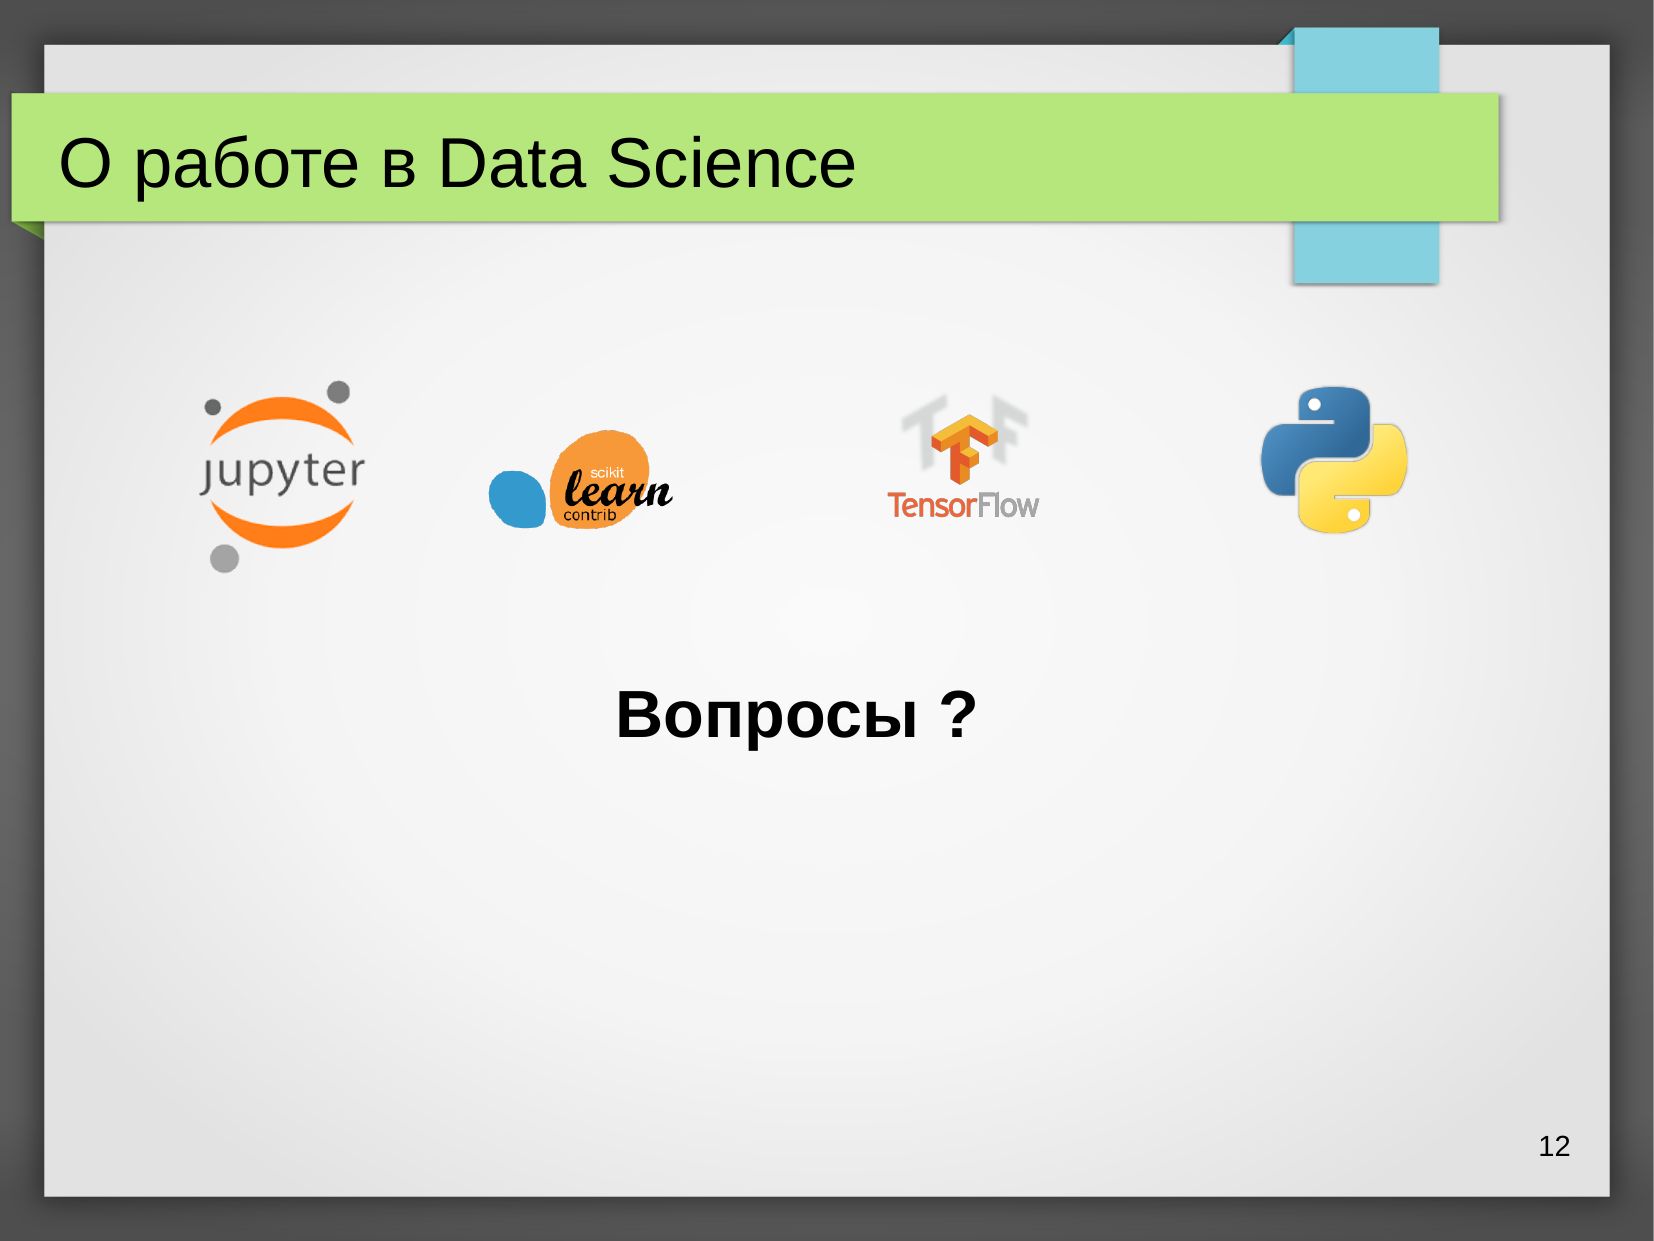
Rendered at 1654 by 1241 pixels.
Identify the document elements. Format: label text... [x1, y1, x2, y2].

subtitle Вопросы ? [519, 578, 1075, 851]
title О работе в Data Science [59, 123, 1394, 203]
picture [0, 0, 1654, 1241]
